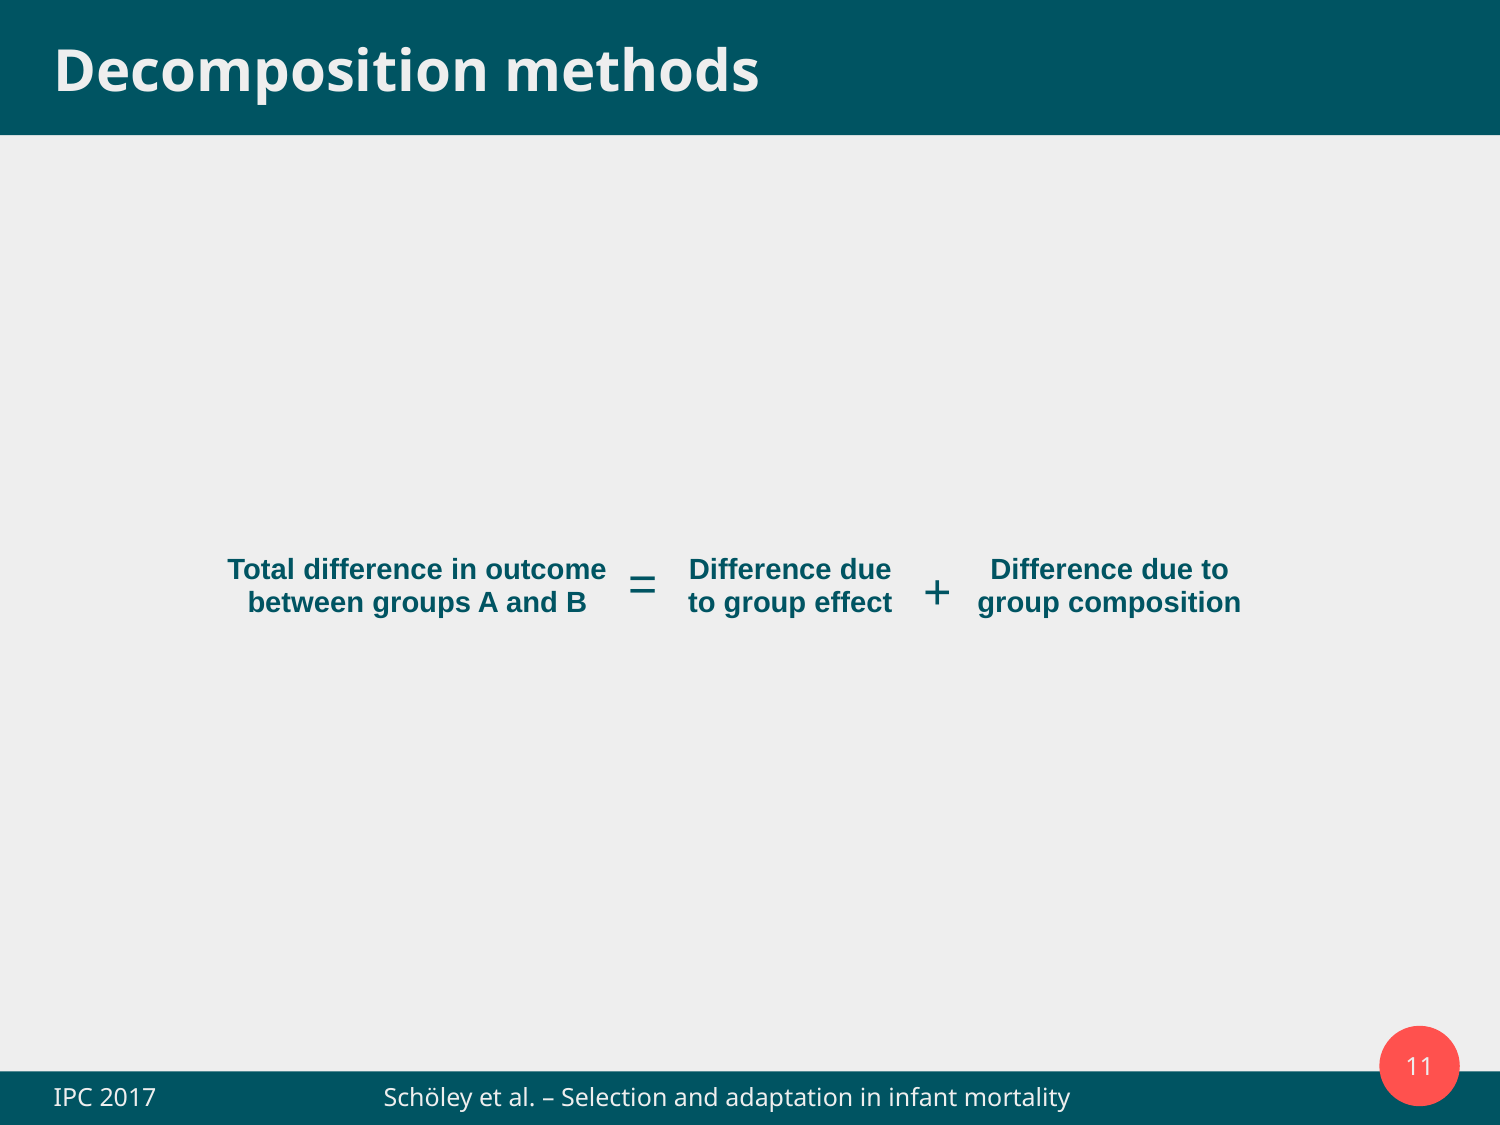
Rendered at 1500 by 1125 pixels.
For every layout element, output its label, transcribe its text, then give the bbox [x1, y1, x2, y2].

text_box Total difference in outcome between groups A and B [212, 545, 622, 638]
text_box + [908, 549, 967, 631]
title Decomposition methods [53, 0, 1447, 141]
text_box Difference due to group effect [673, 545, 908, 638]
text_box Difference due to group composition [962, 545, 1257, 638]
text_box = [613, 549, 671, 631]
